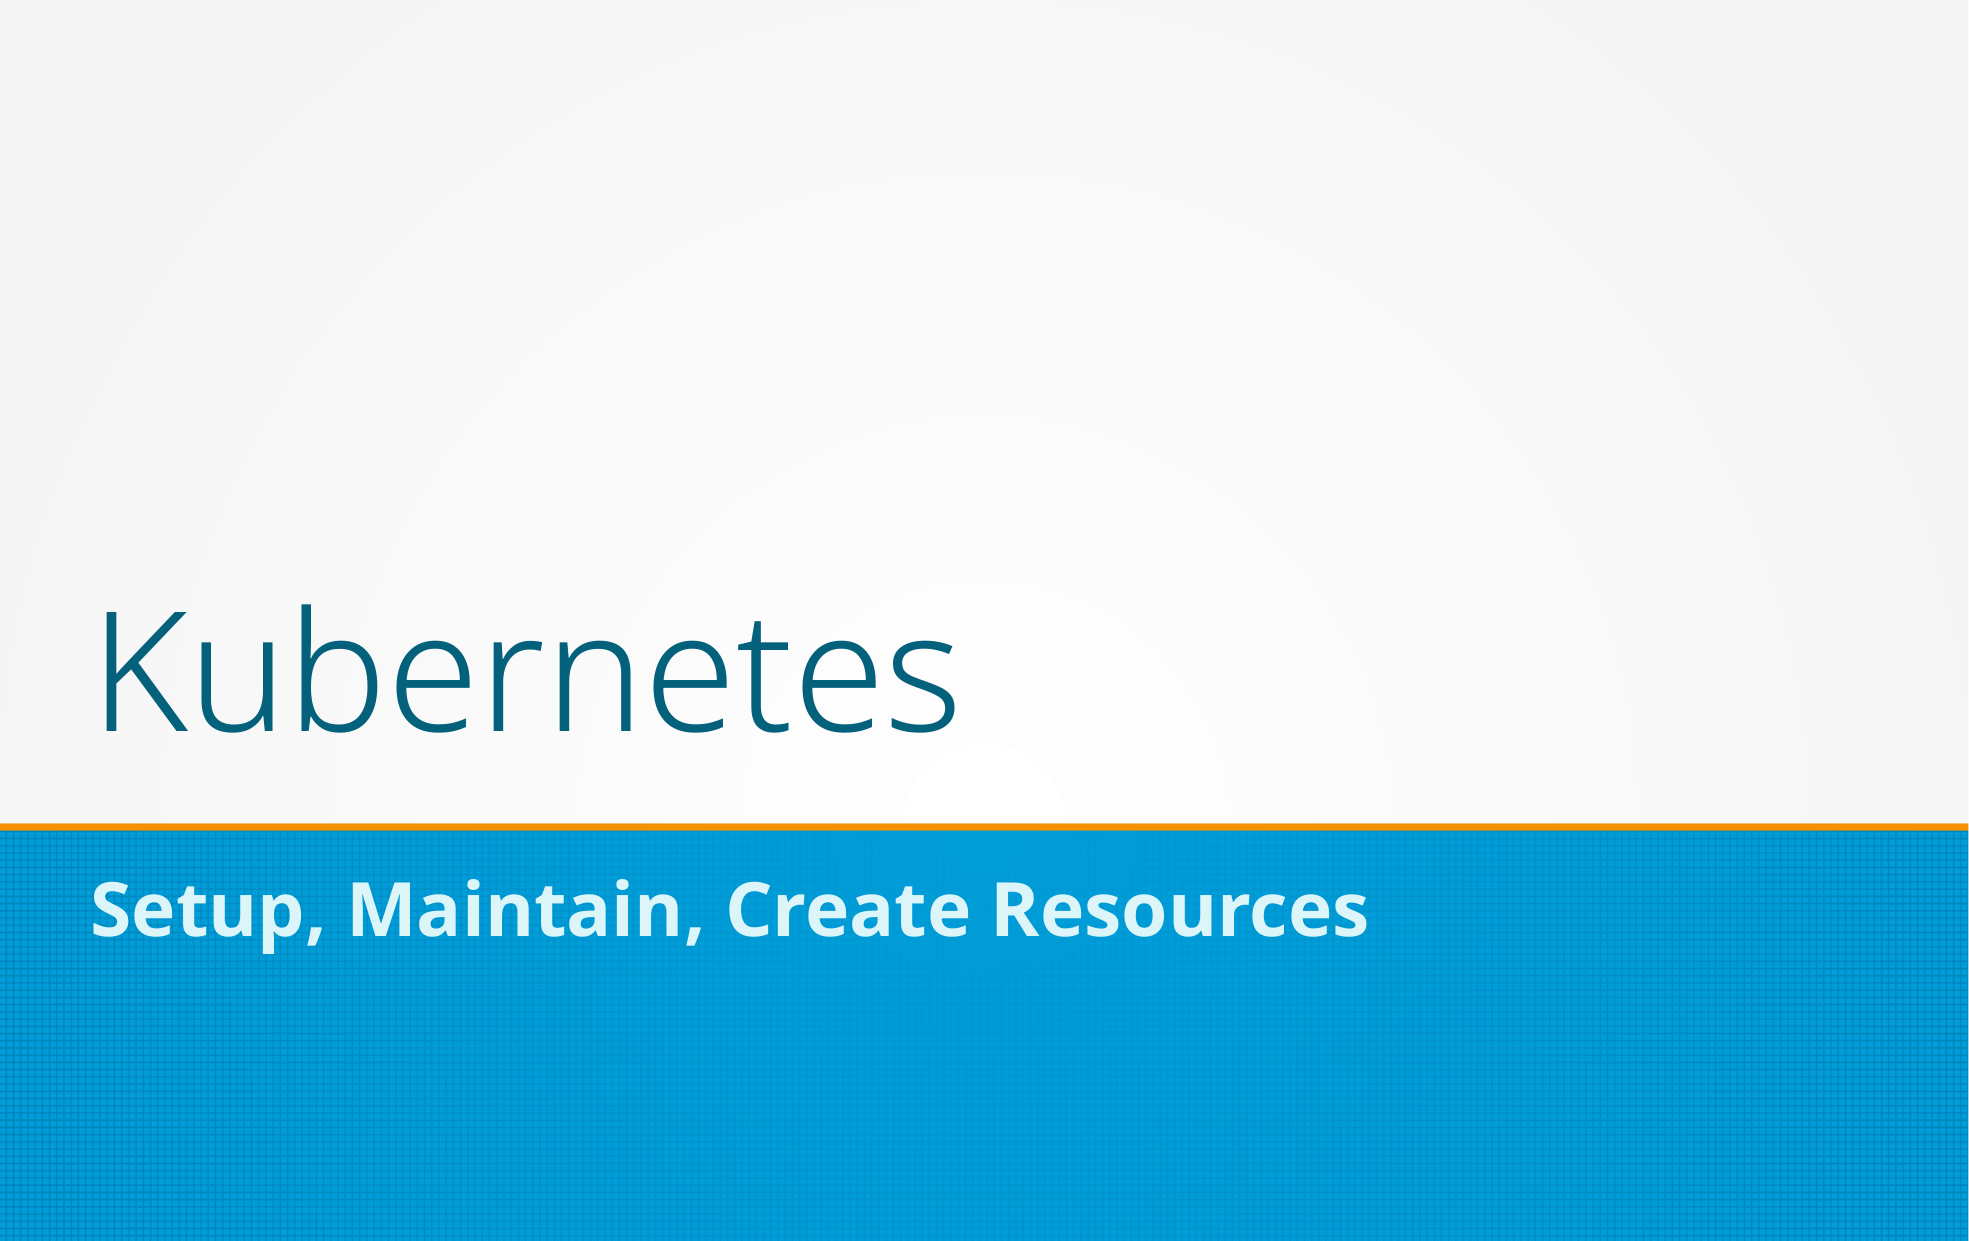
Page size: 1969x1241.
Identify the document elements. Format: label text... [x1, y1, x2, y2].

subtitle Setup, Maintain, Create Resources [90, 855, 1861, 1111]
picture [0, 0, 1969, 830]
title Kubernetes [90, 49, 1862, 781]
